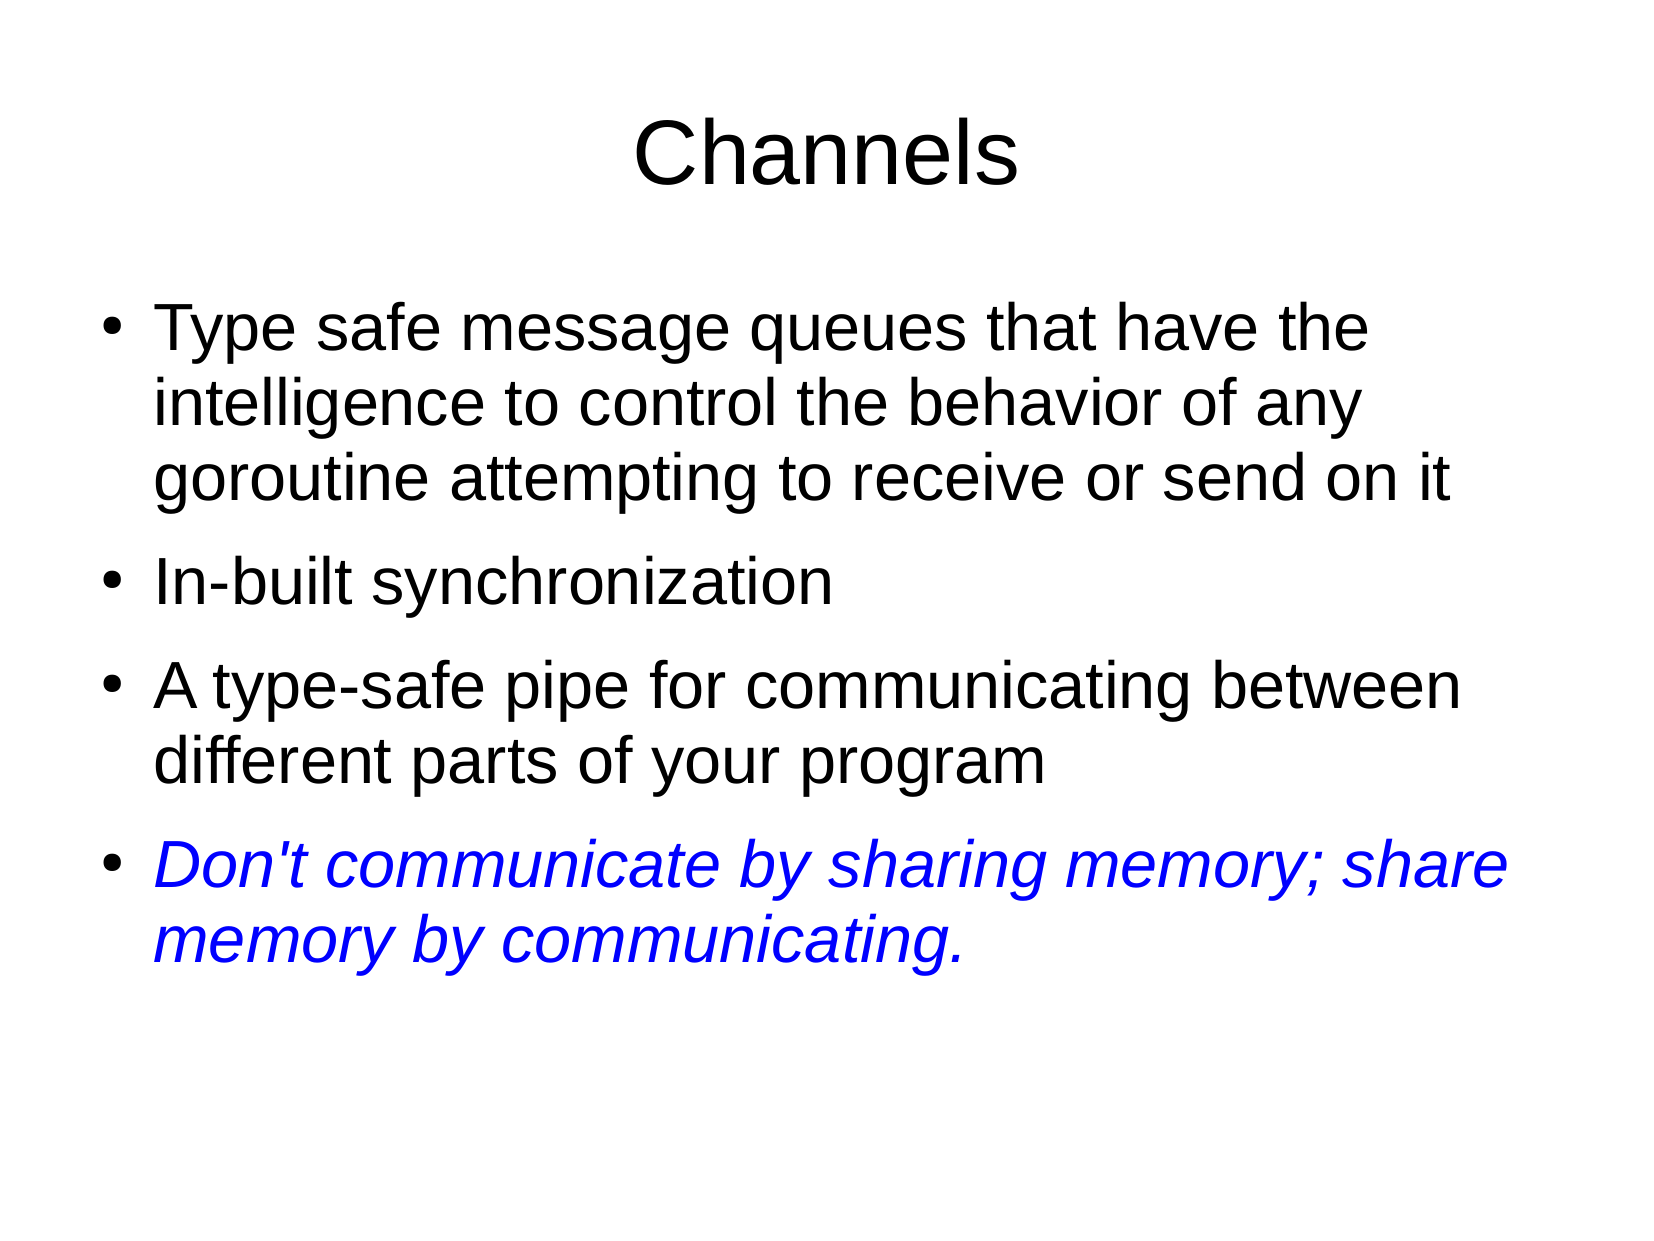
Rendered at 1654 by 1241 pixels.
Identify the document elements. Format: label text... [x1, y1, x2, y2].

list Type safe message queues that have the intelligence to control the behavior of any goroutine attempting to receive or send on it In-built synchronization A type-safe pipe for communicating between different parts of your program Don't communicate by sharing memory; share memory by communicating. [82, 290, 1571, 1010]
title Channels [82, 49, 1571, 257]
